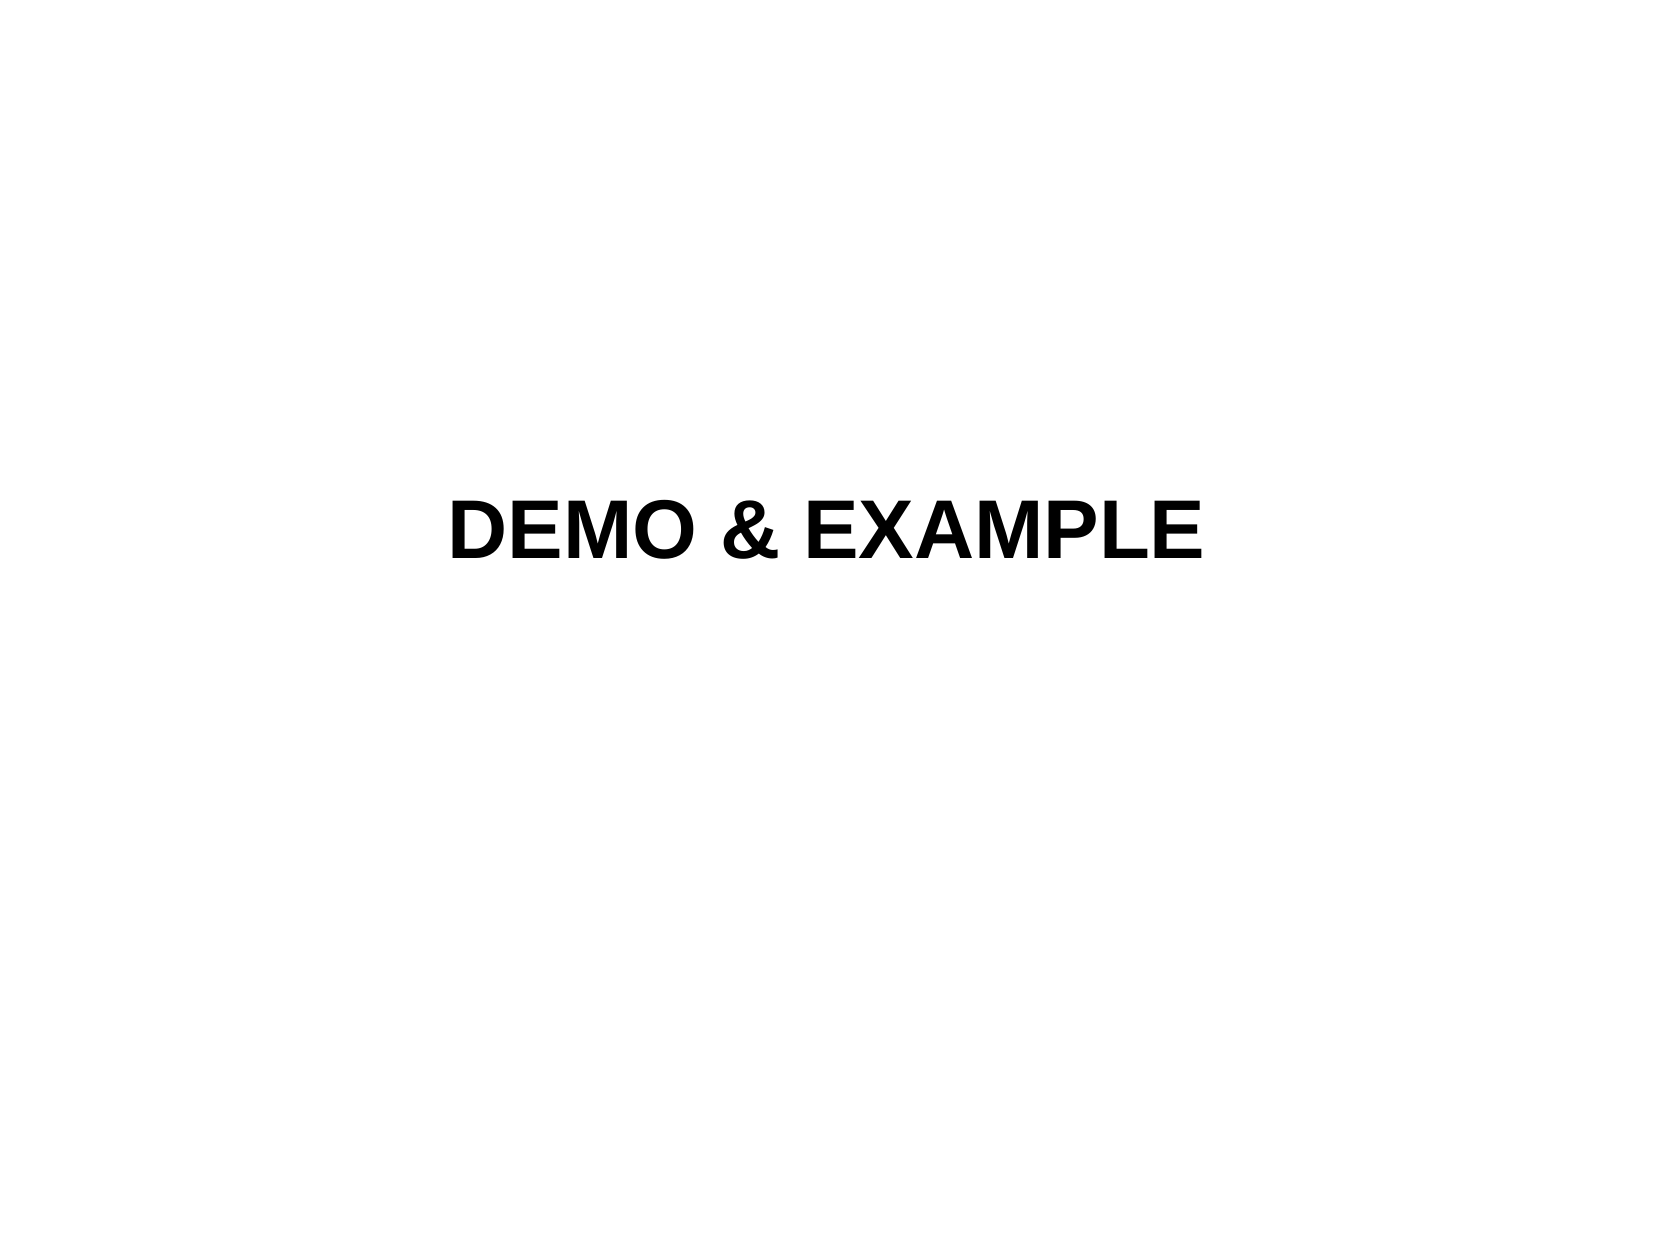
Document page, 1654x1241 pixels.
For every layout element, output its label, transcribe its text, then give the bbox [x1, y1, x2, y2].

subtitle DEMO & EXAMPLE [82, 49, 1571, 1010]
